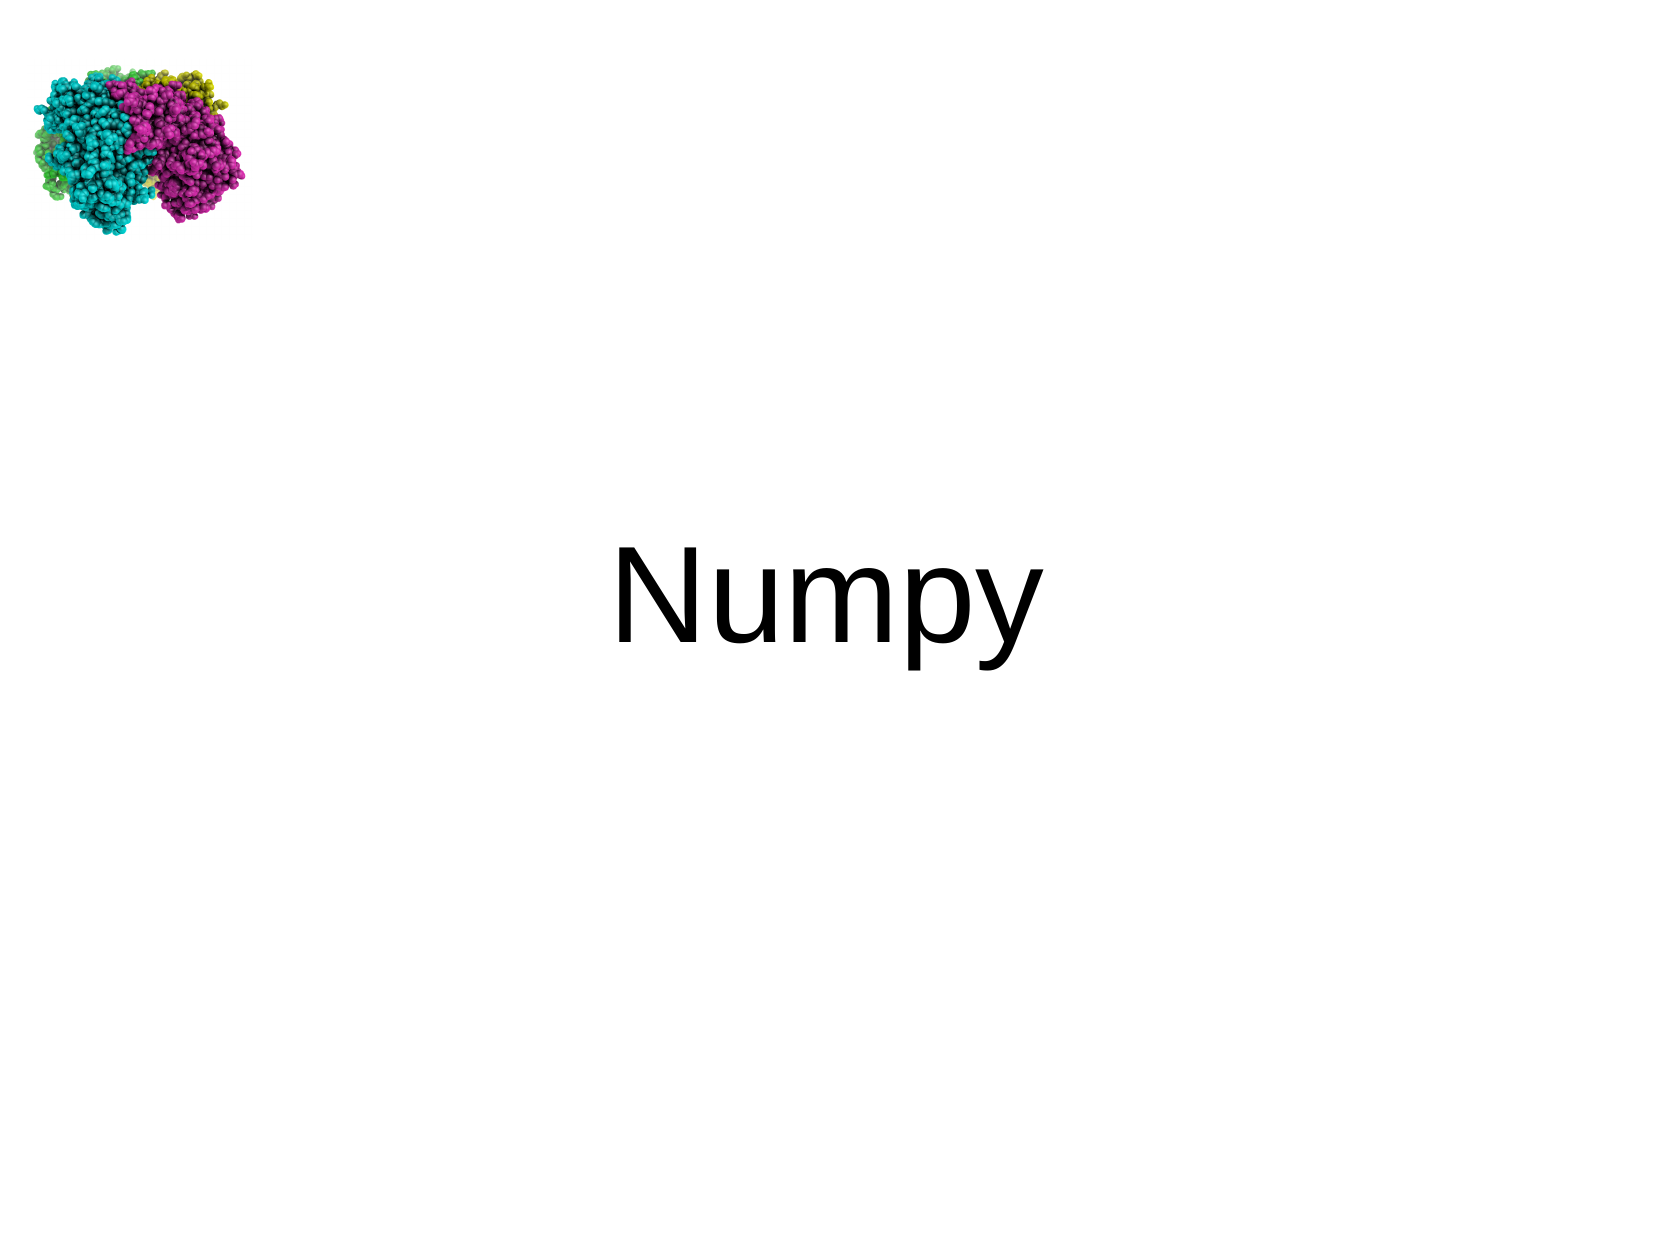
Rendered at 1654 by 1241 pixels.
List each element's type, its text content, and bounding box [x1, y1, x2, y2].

subtitle Numpy [82, 114, 1571, 1075]
picture [27, 59, 253, 240]
